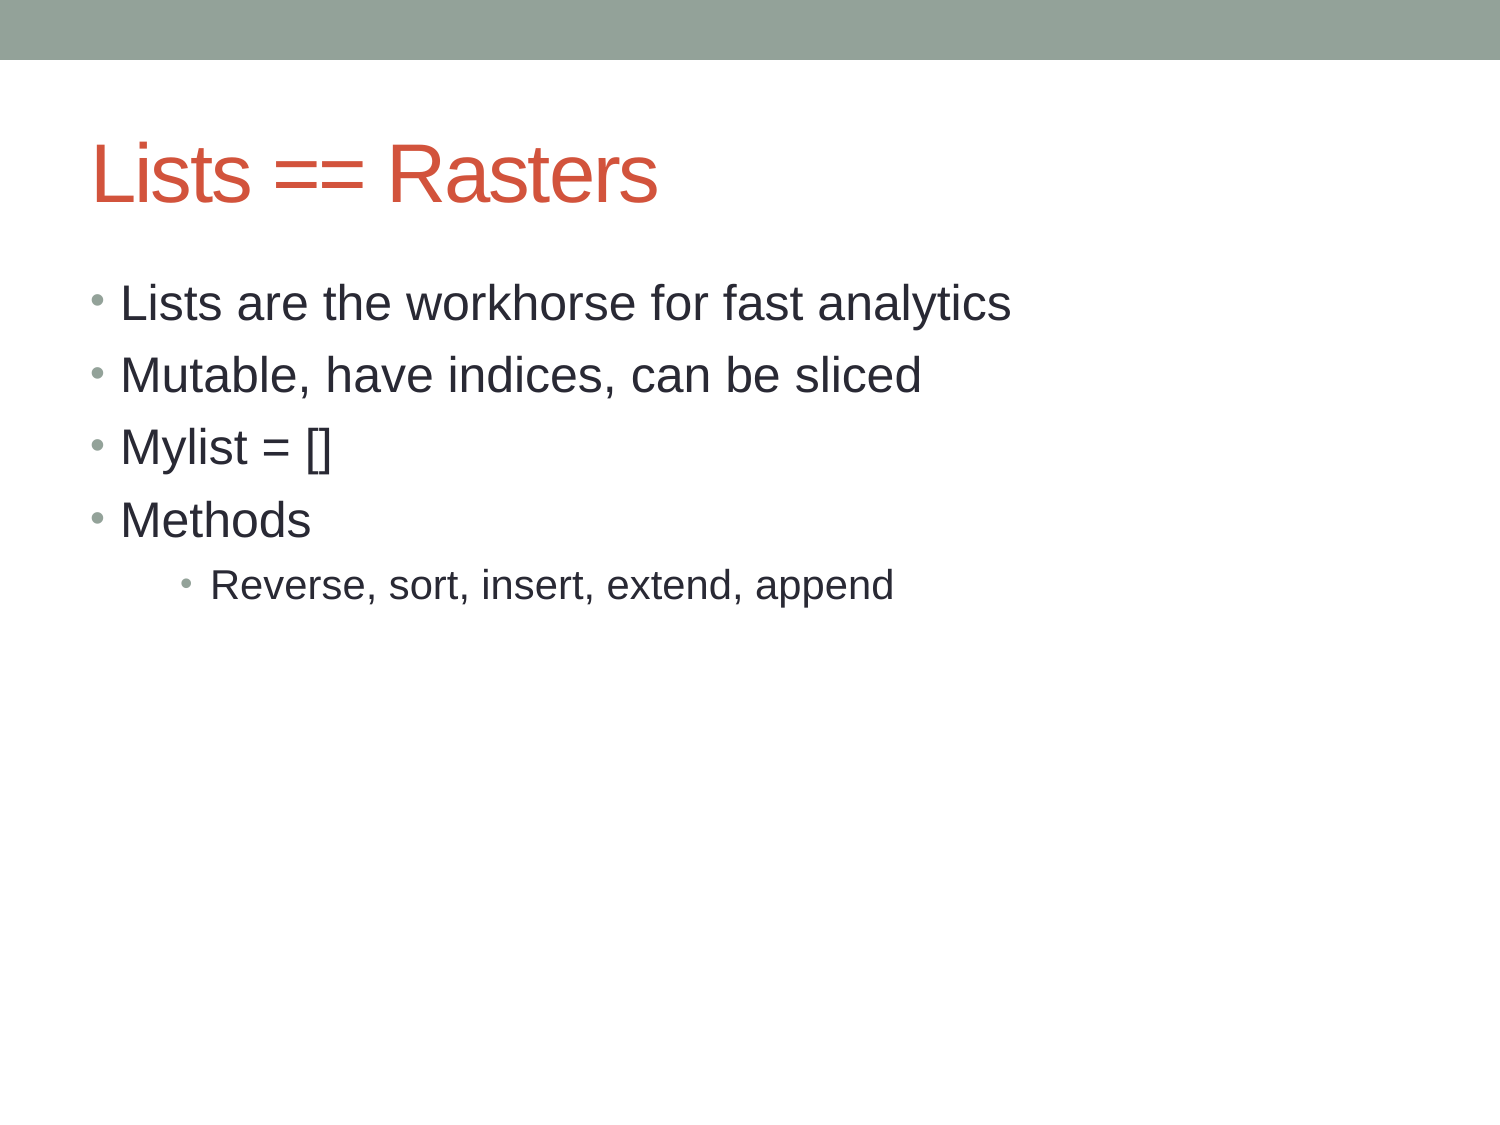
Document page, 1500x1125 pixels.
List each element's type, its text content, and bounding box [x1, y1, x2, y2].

title Lists == Rasters [75, 87, 1426, 251]
list Lists are the workhorse for fast analytics Mutable, have indices, can be sliced Mylist = [] Methods Reverse, sort, insert, extend, append [75, 262, 1426, 1063]
